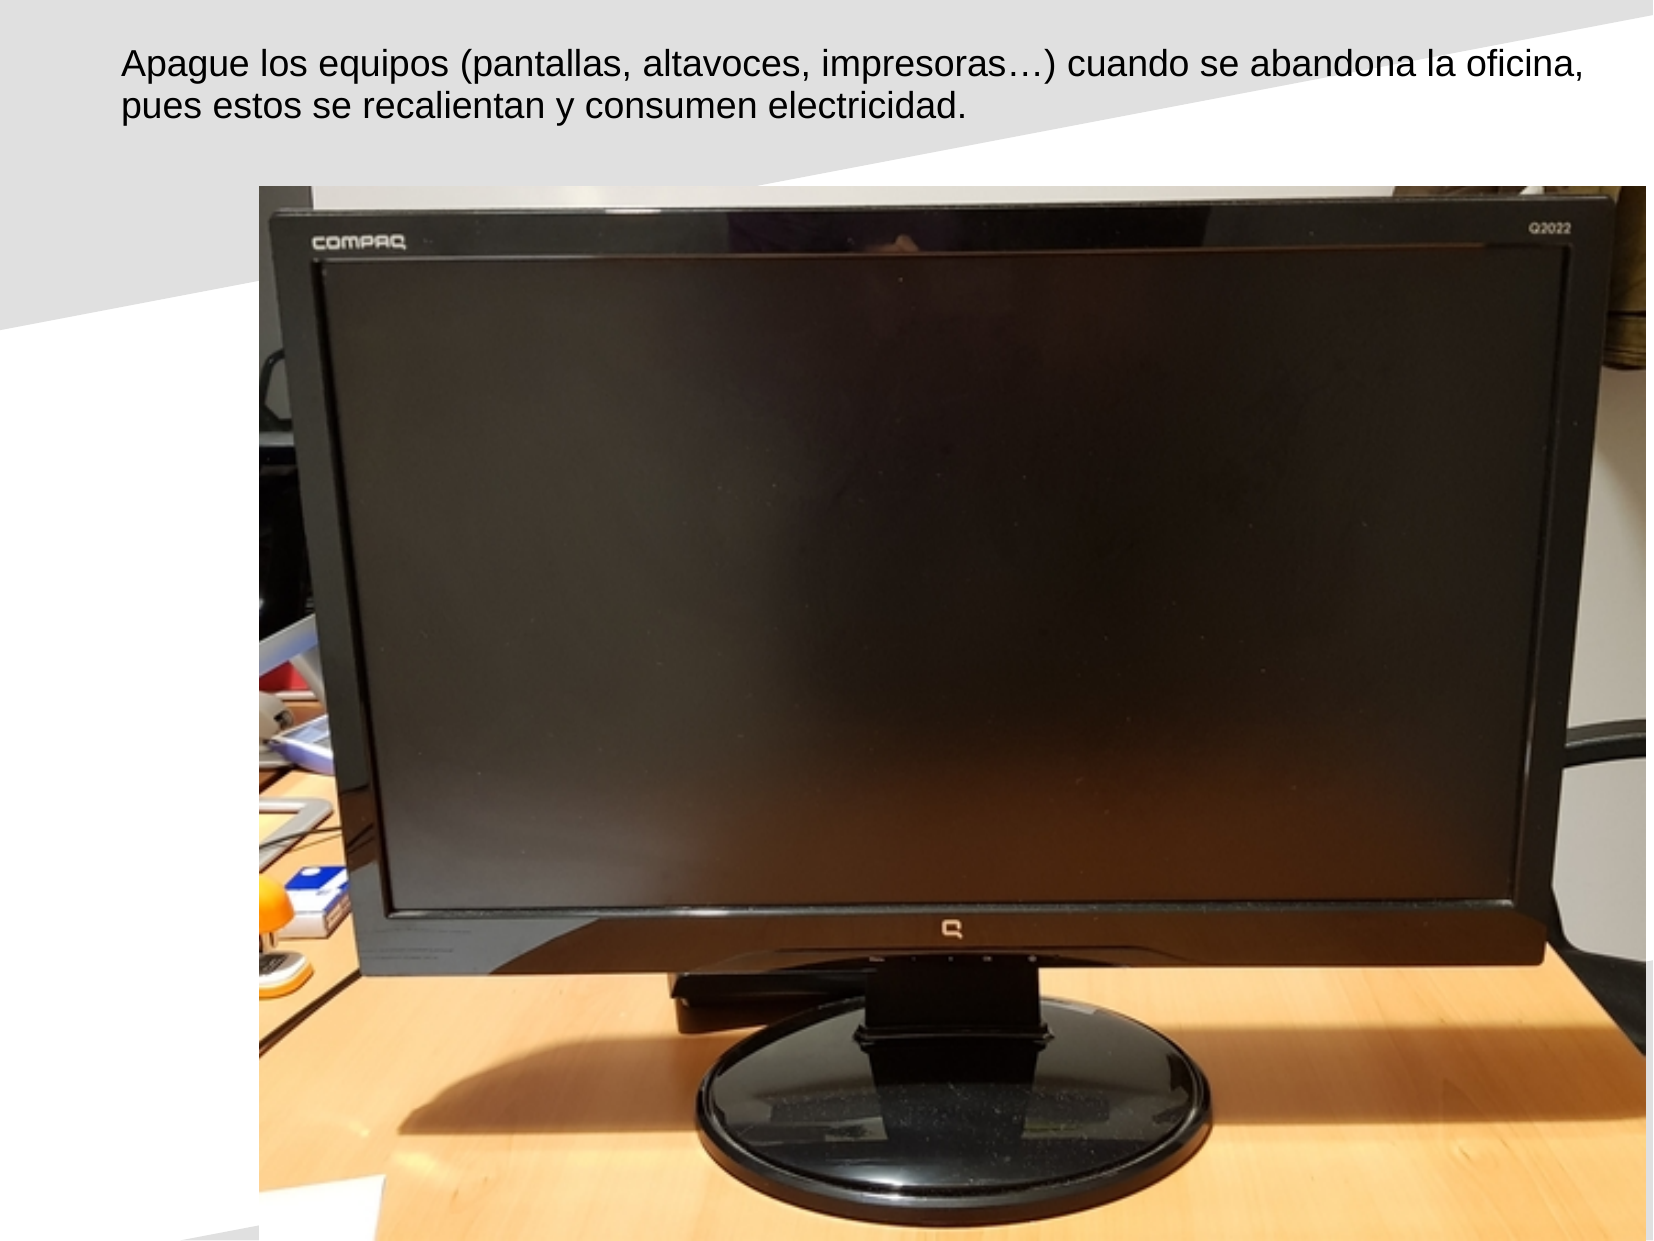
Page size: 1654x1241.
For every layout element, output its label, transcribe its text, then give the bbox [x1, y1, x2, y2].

text_box Apague los equipos (pantallas, altavoces, impresoras…) cuando se abandona la oficina, pues estos se recalientan y consumen electricidad. [106, 35, 1642, 219]
picture [259, 186, 1646, 1241]
